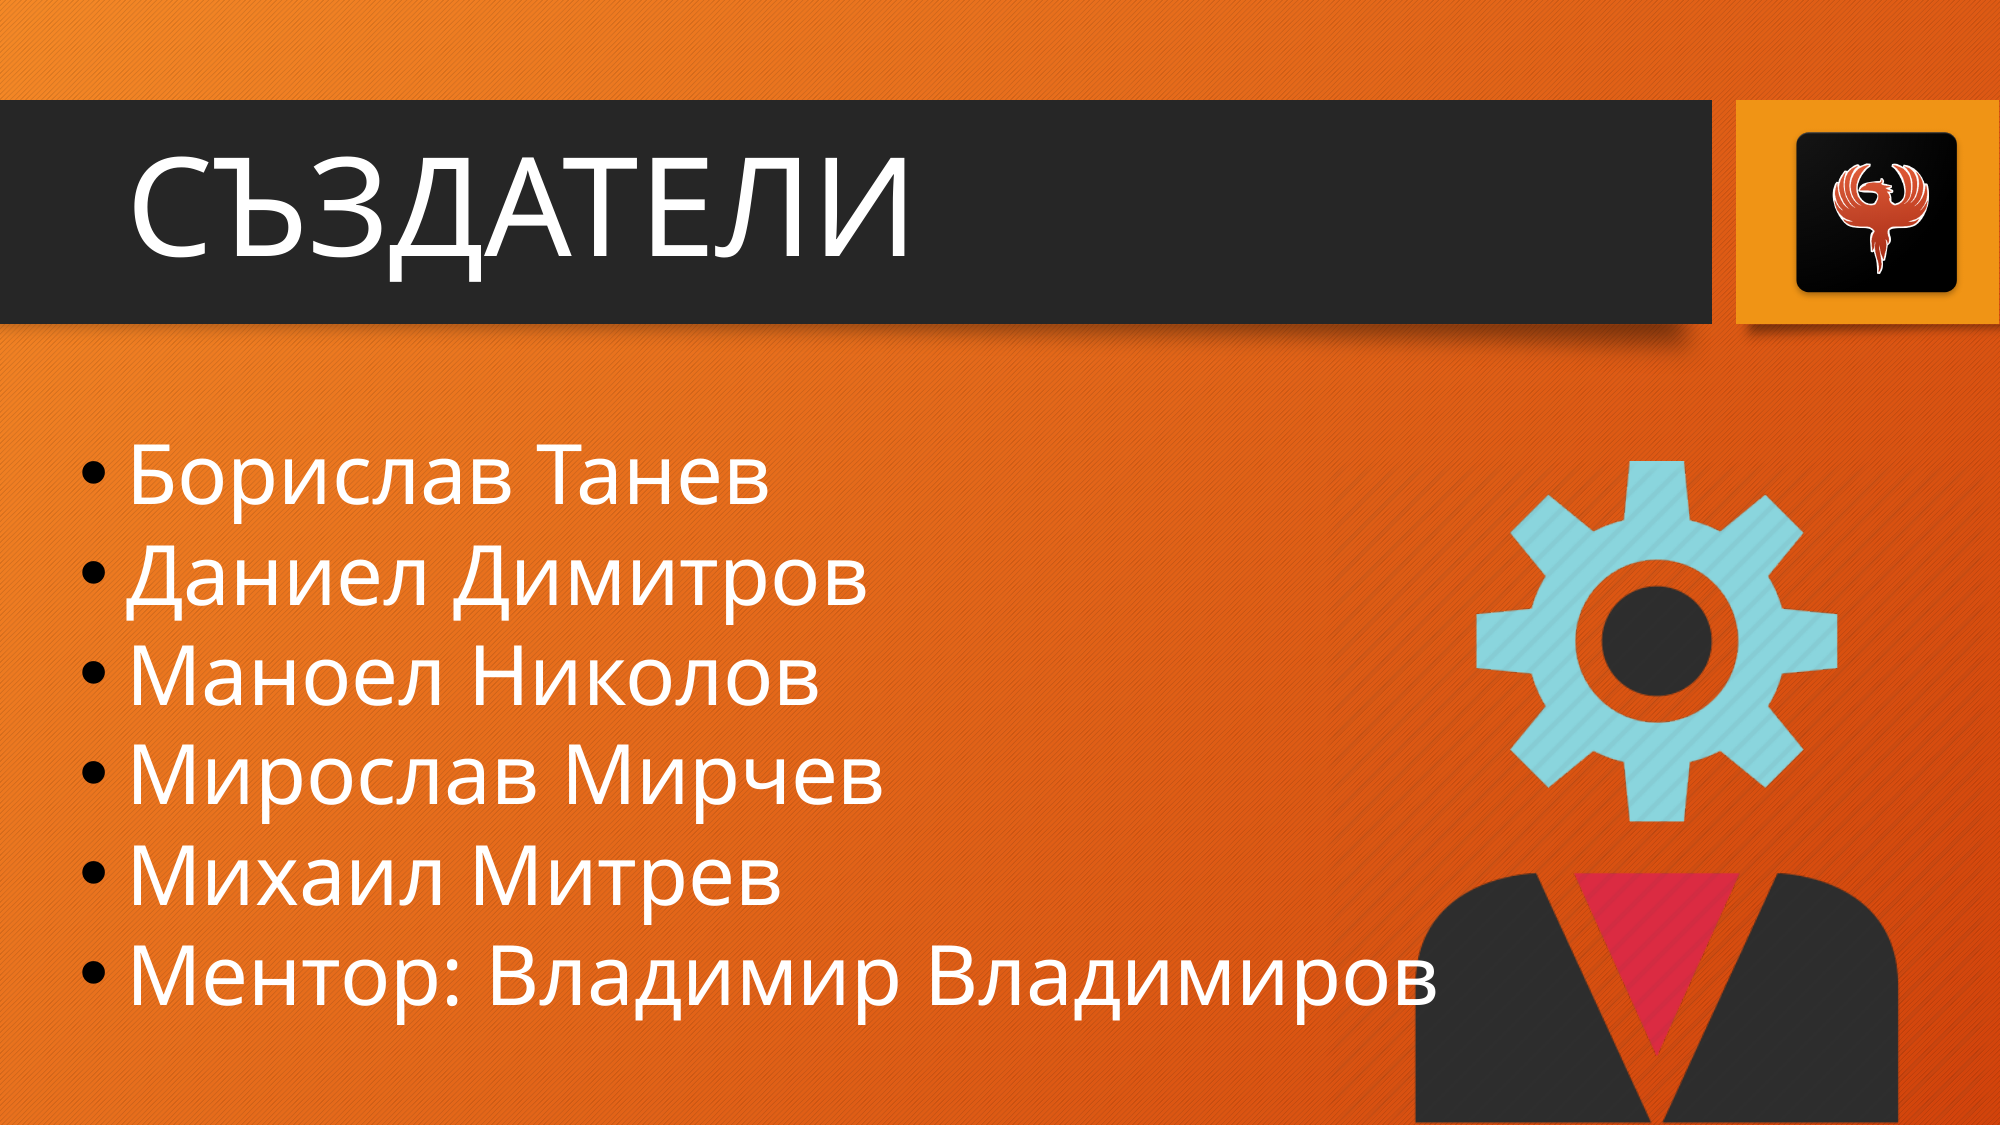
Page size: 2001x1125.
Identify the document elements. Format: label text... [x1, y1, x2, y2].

picture [1775, 111, 1978, 313]
title СЪЗДАТЕЛИ [111, 123, 1689, 301]
text_box Борислав Танев Даниел Димитров Маноел Николов Мирослав Мирчев Михаил Митрев Ментор: Владимир Владимиров [64, 414, 1492, 1036]
picture [1325, 461, 1989, 1125]
